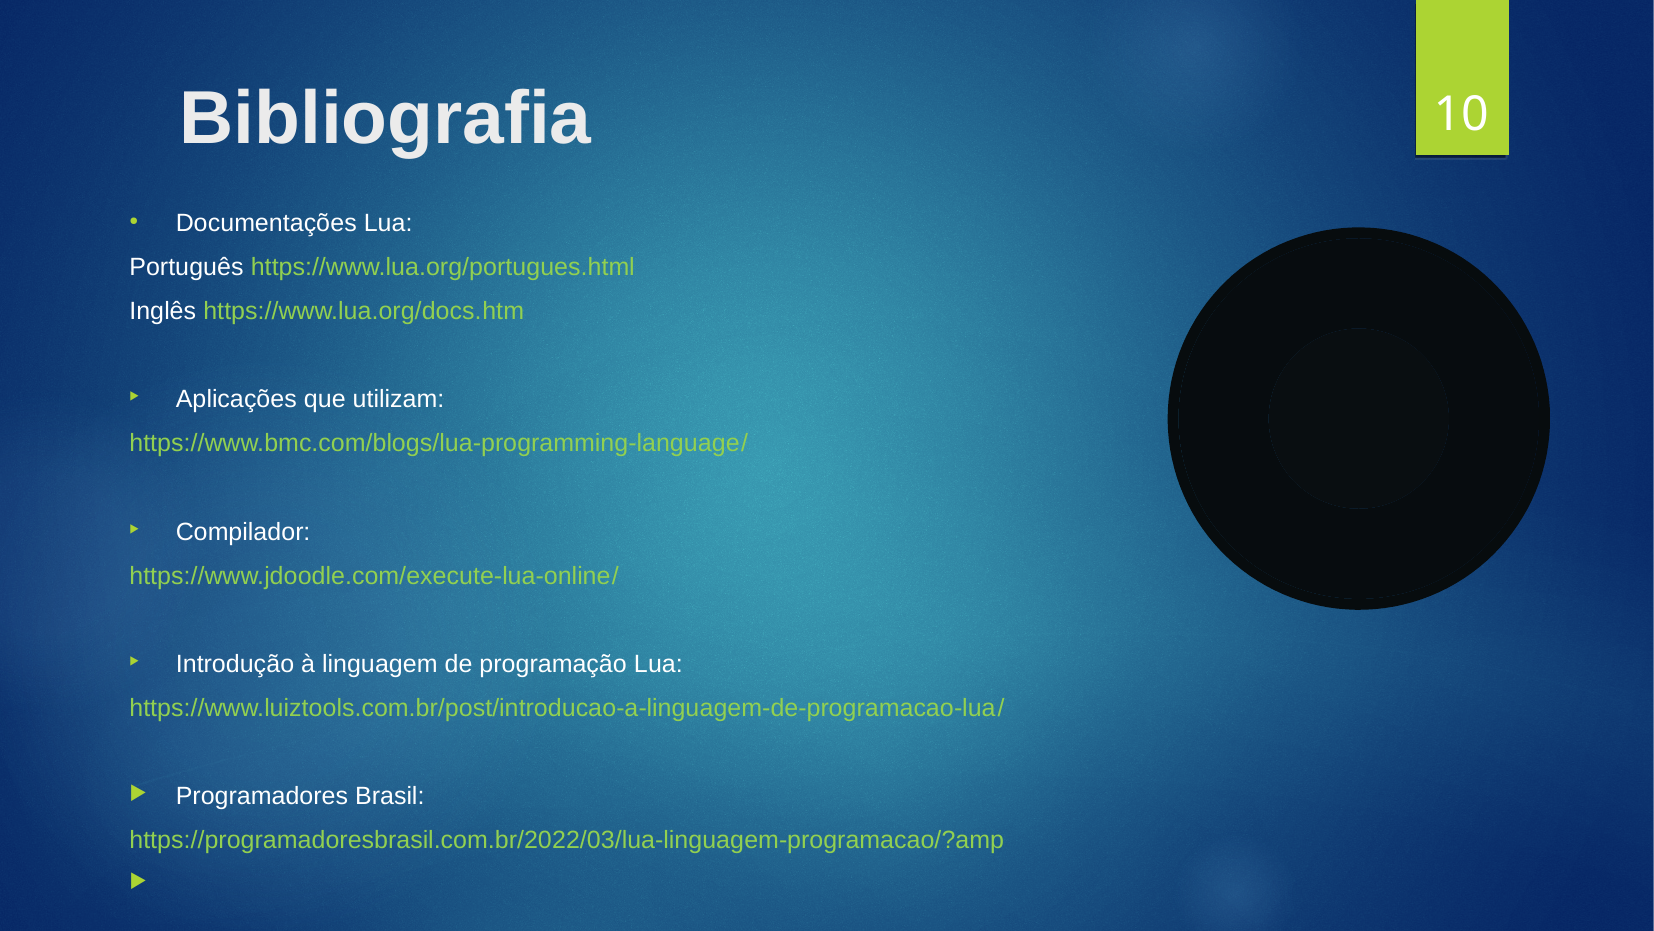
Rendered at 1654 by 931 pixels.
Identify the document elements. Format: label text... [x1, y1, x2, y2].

list Documentações Lua: Português https://www.lua.org/portugues.html Inglês https://www.lua.org/docs.htm Aplicações que utilizam: https://www.bmc.com/blogs/lua-programming-language/ Compilador: https://www.jdoodle.com/execute-lua-online/ Introdução à linguagem de programação Lua: https://www.luiztools.com.br/post/introducao-a-linguagem-de-programacao-lua/ Programadores Brasil: https://programadoresbrasil.com.br/2022/03/lua-linguagem-programacao/?amp [114, 202, 1603, 870]
title Bibliografia [164, 60, 1052, 202]
text_box 10 [1404, 51, 1518, 156]
